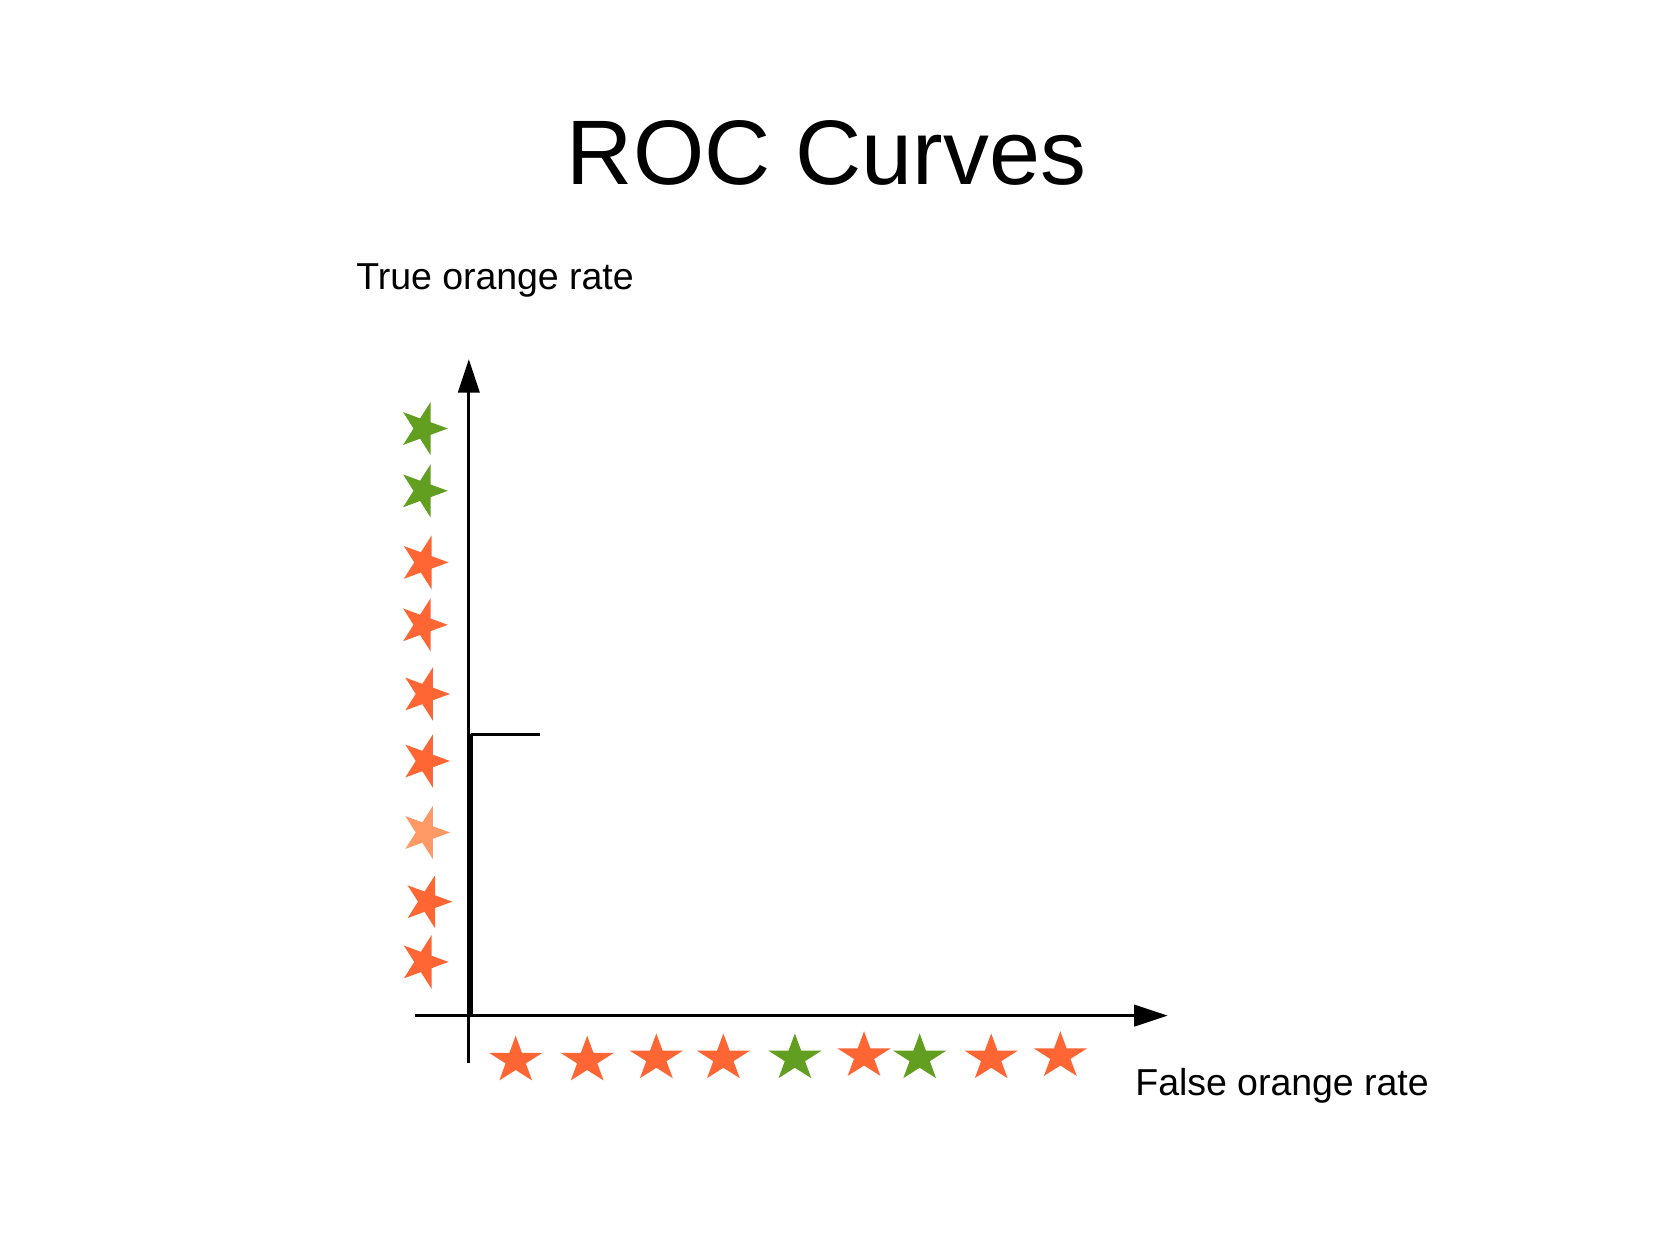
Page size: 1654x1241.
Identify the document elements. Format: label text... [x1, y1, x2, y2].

text_box [405, 667, 451, 721]
text_box [403, 935, 449, 989]
text_box [405, 805, 451, 860]
text_box [629, 1033, 684, 1079]
text_box [892, 1033, 947, 1079]
text_box [560, 1035, 615, 1081]
text_box [1033, 1031, 1088, 1076]
text_box [407, 874, 453, 929]
text_box [403, 464, 448, 518]
text_box True orange rate [341, 247, 649, 305]
text_box [696, 1033, 751, 1079]
text_box [488, 1035, 543, 1081]
text_box [964, 1033, 1019, 1079]
text_box [403, 535, 449, 590]
text_box [403, 598, 448, 652]
text_box [768, 1033, 822, 1079]
text_box [837, 1031, 891, 1076]
text_box False orange rate [1120, 1053, 1444, 1111]
text_box [405, 734, 451, 788]
title ROC Curves [82, 56, 1571, 250]
text_box [403, 401, 448, 456]
